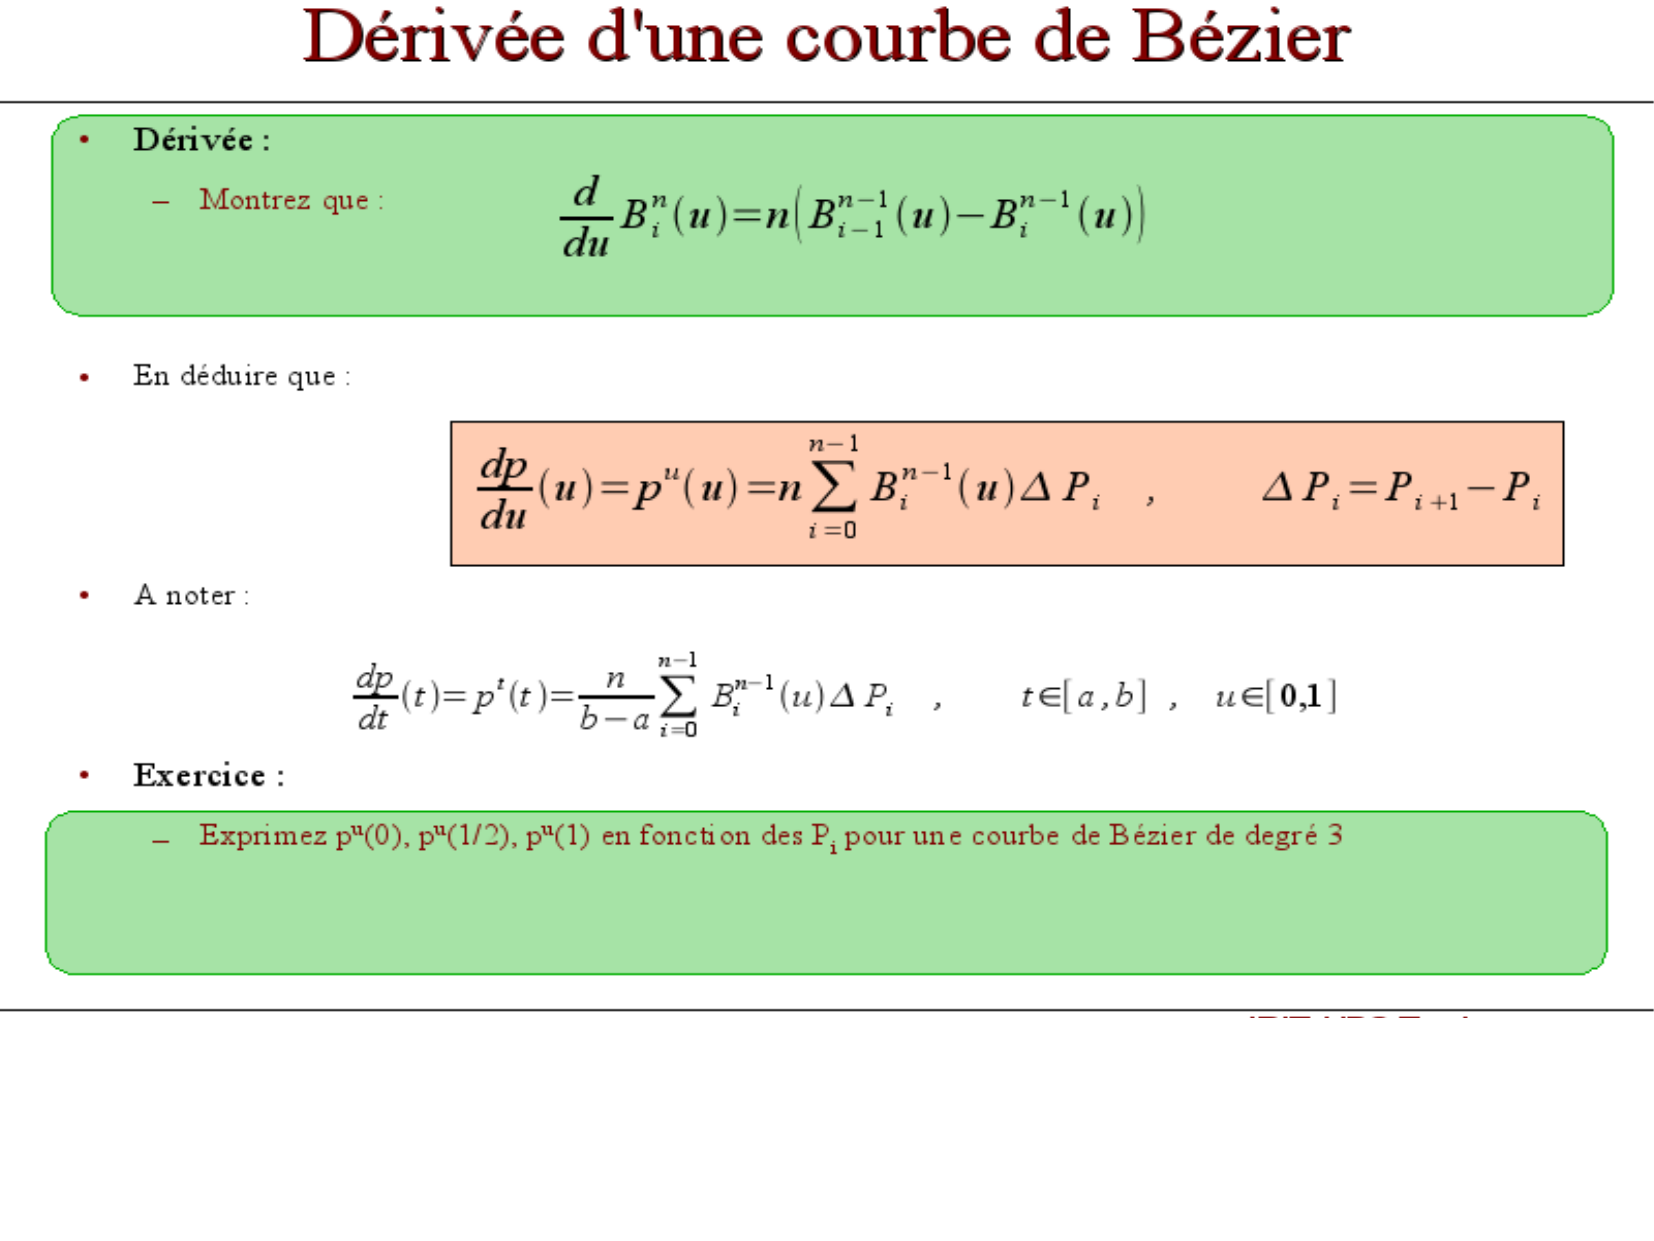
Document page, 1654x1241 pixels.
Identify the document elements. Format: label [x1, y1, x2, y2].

picture [0, 0, 1654, 1018]
